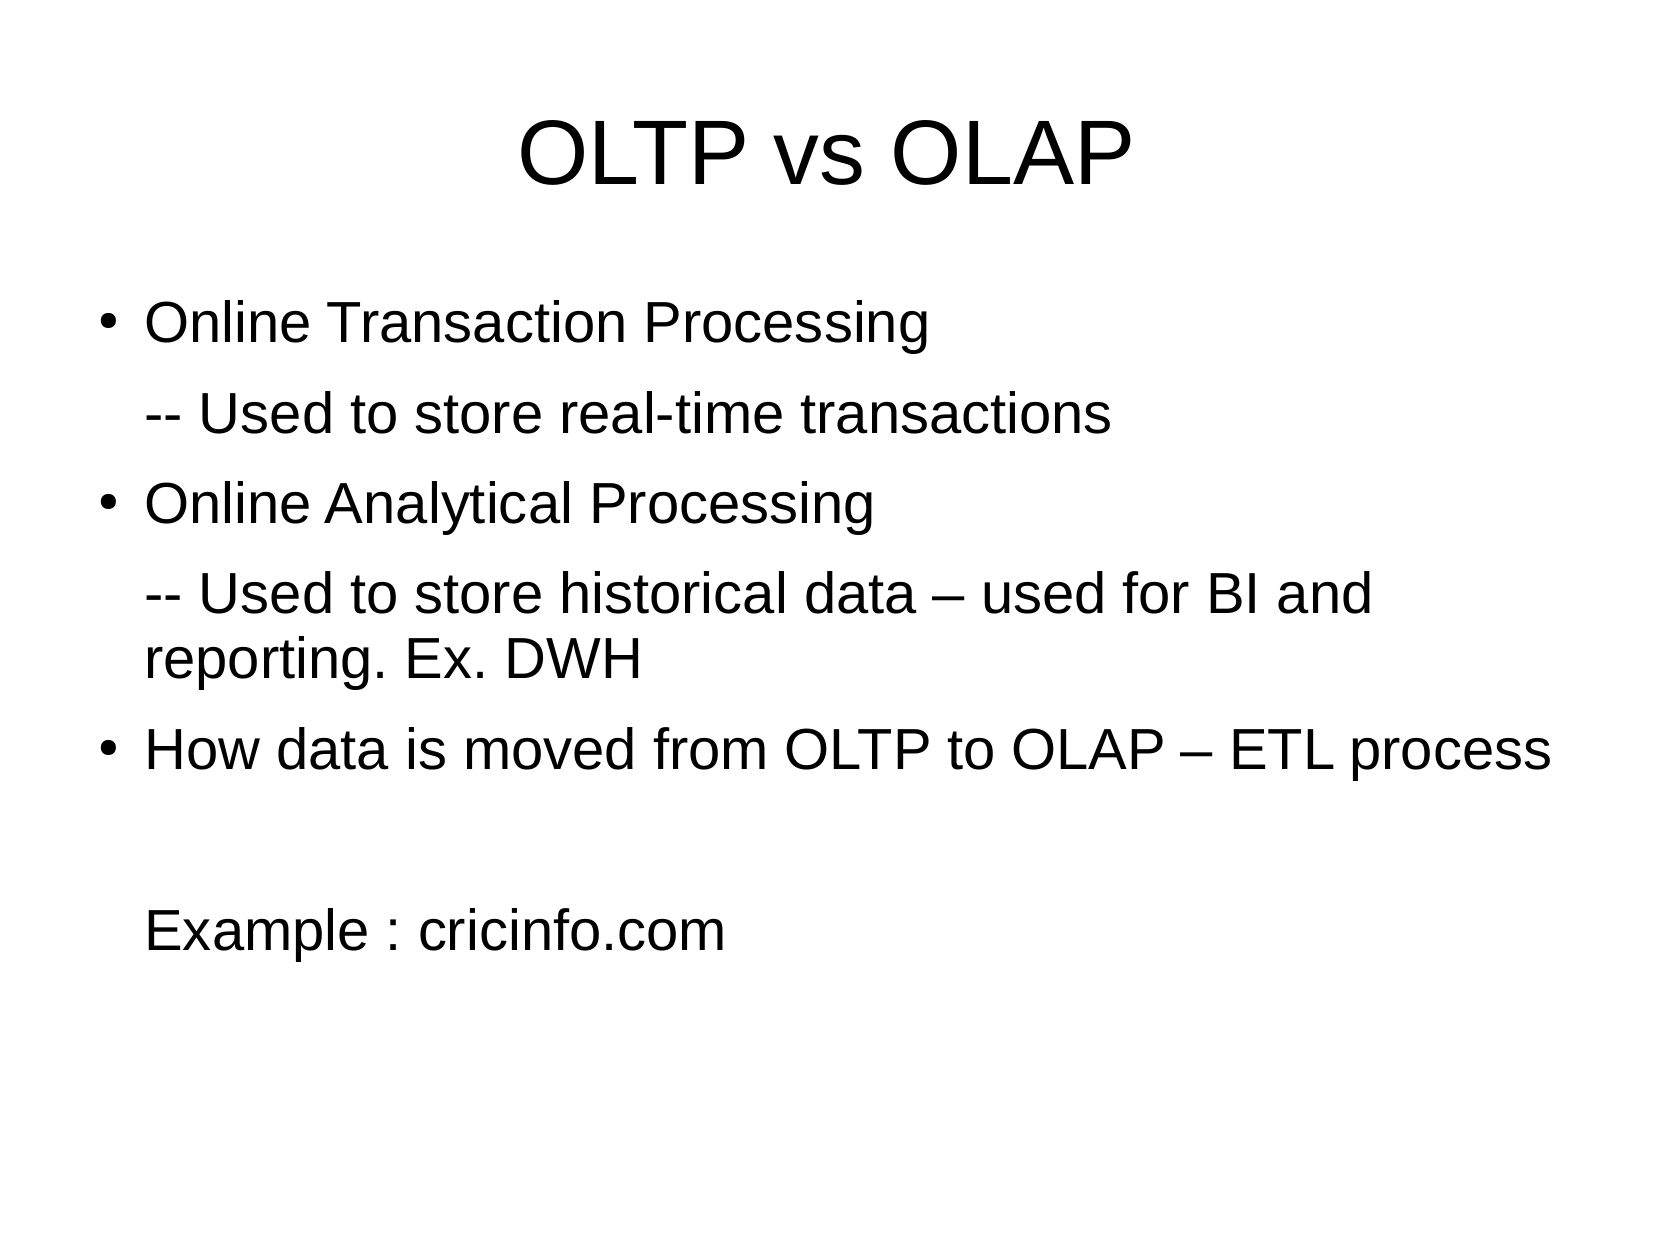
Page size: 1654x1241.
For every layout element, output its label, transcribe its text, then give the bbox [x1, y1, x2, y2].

title OLTP vs OLAP [82, 49, 1571, 257]
list Online Transaction Processing -- Used to store real-time transactions Online Analytical Processing -- Used to store historical data – used for BI and reporting. Ex. DWH How data is moved from OLTP to OLAP – ETL process Example : cricinfo.com [82, 290, 1571, 1010]
